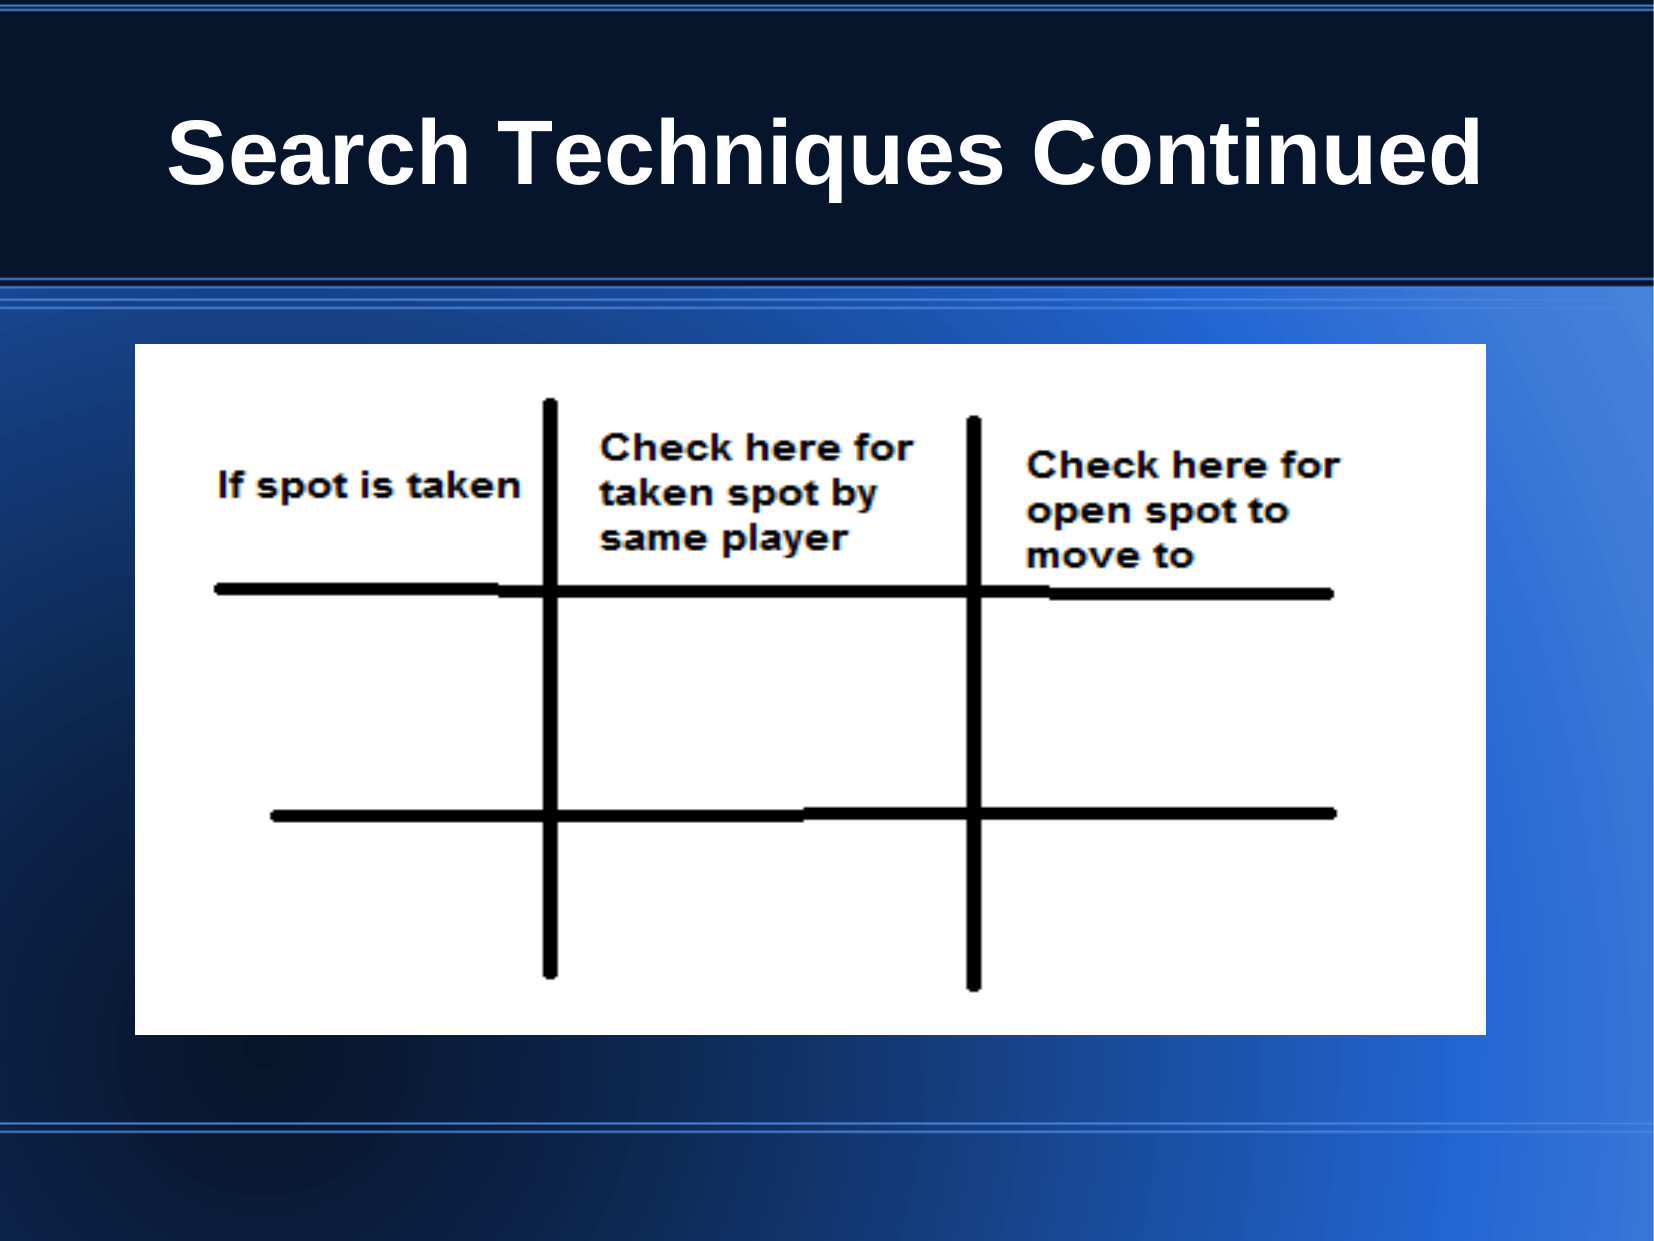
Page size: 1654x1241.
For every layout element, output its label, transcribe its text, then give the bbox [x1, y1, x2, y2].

picture [0, 0, 1654, 1241]
title Search Techniques Continued [82, 49, 1571, 257]
